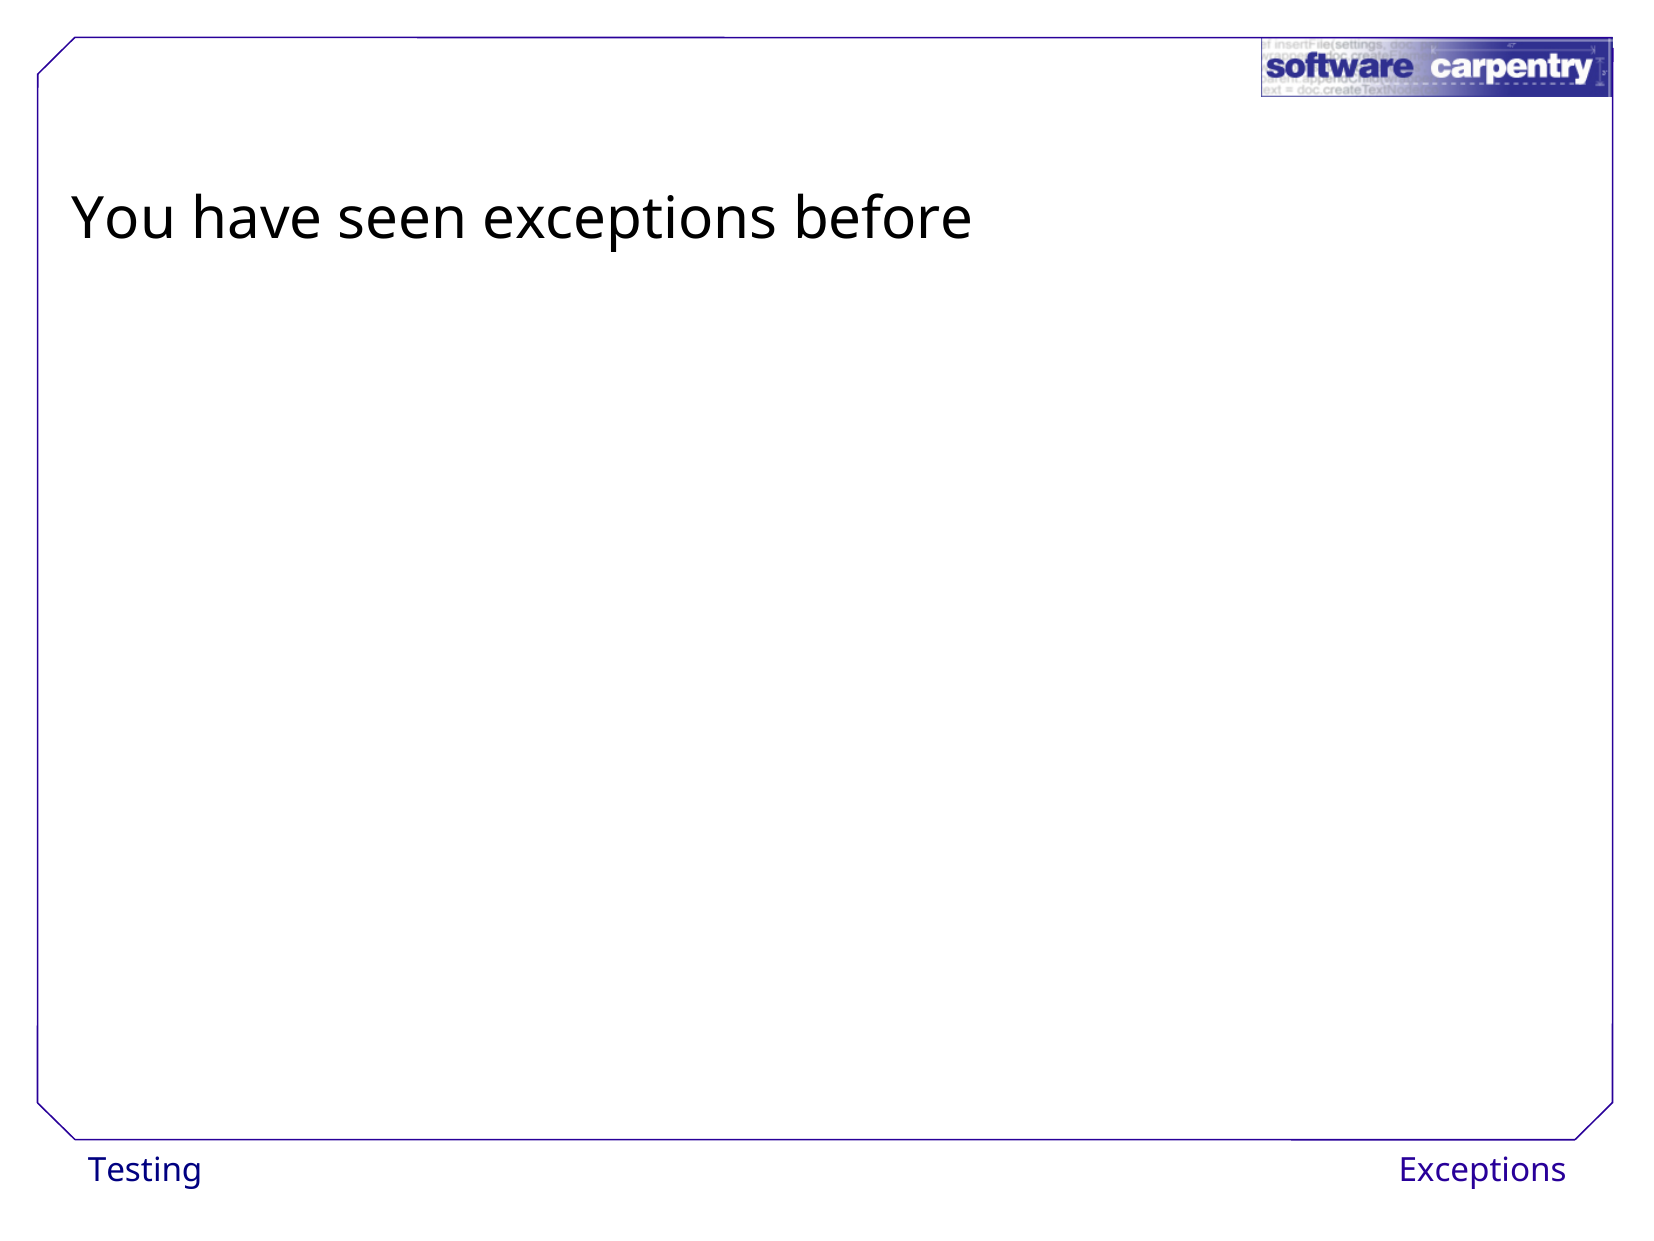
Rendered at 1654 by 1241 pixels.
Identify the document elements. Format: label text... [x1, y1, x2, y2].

text_box You have seen exceptions before [57, 138, 1139, 259]
picture [1261, 39, 1613, 97]
